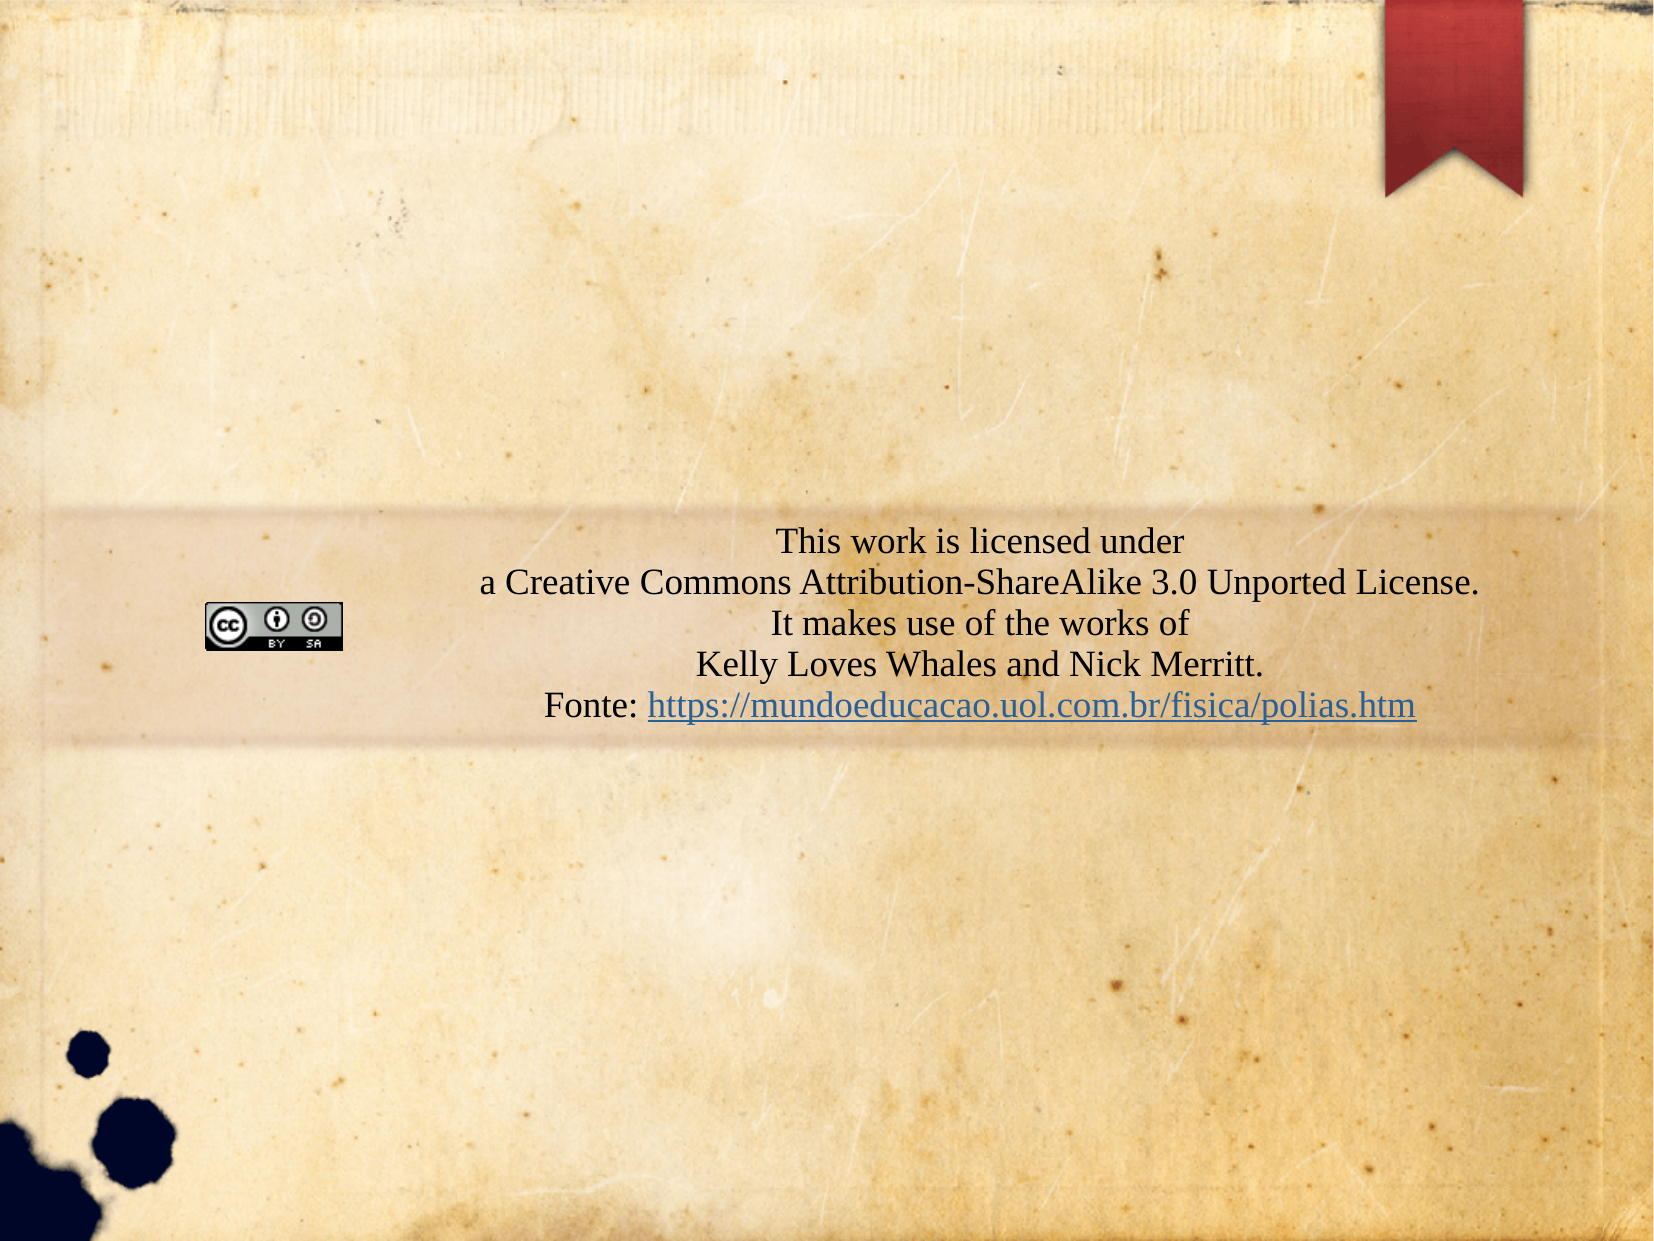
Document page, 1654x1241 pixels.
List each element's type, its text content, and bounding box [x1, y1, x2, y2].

title This work is licensed under a Creative Commons Attribution-ShareAlike 3.0 Unported License. It makes use of the works of Kelly Loves Whales and Nick Merritt. Fonte: https://mundoeducacao.uol.com.br/fisica/polias.htm [431, 519, 1530, 727]
picture [0, 0, 1654, 1241]
